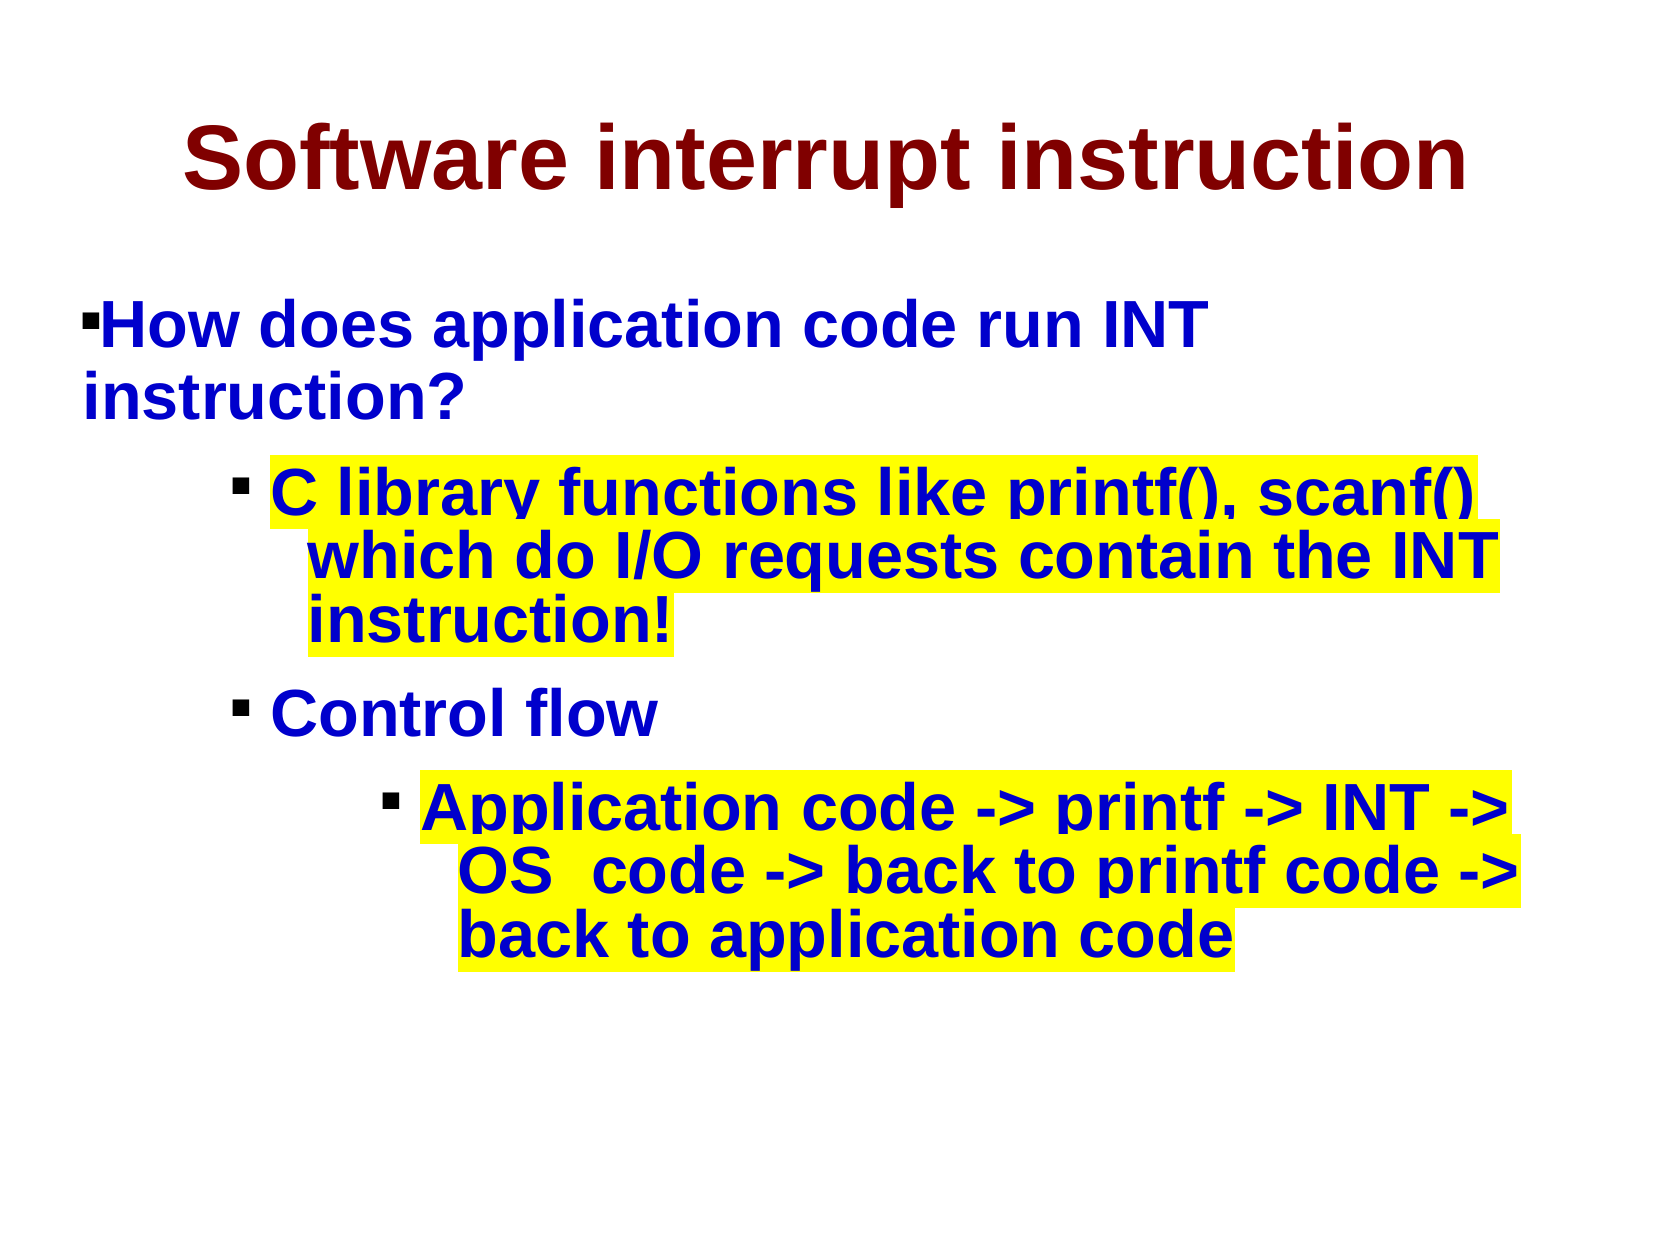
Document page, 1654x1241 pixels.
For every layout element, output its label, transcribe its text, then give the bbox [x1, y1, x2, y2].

title Software interrupt instruction [82, 49, 1571, 257]
list How does application code run INT instruction? C library functions like printf(), scanf() which do I/O requests contain the INT instruction! Control flow Application code -> printf -> INT -> OS code -> back to printf code -> back to application code [82, 290, 1571, 1010]
